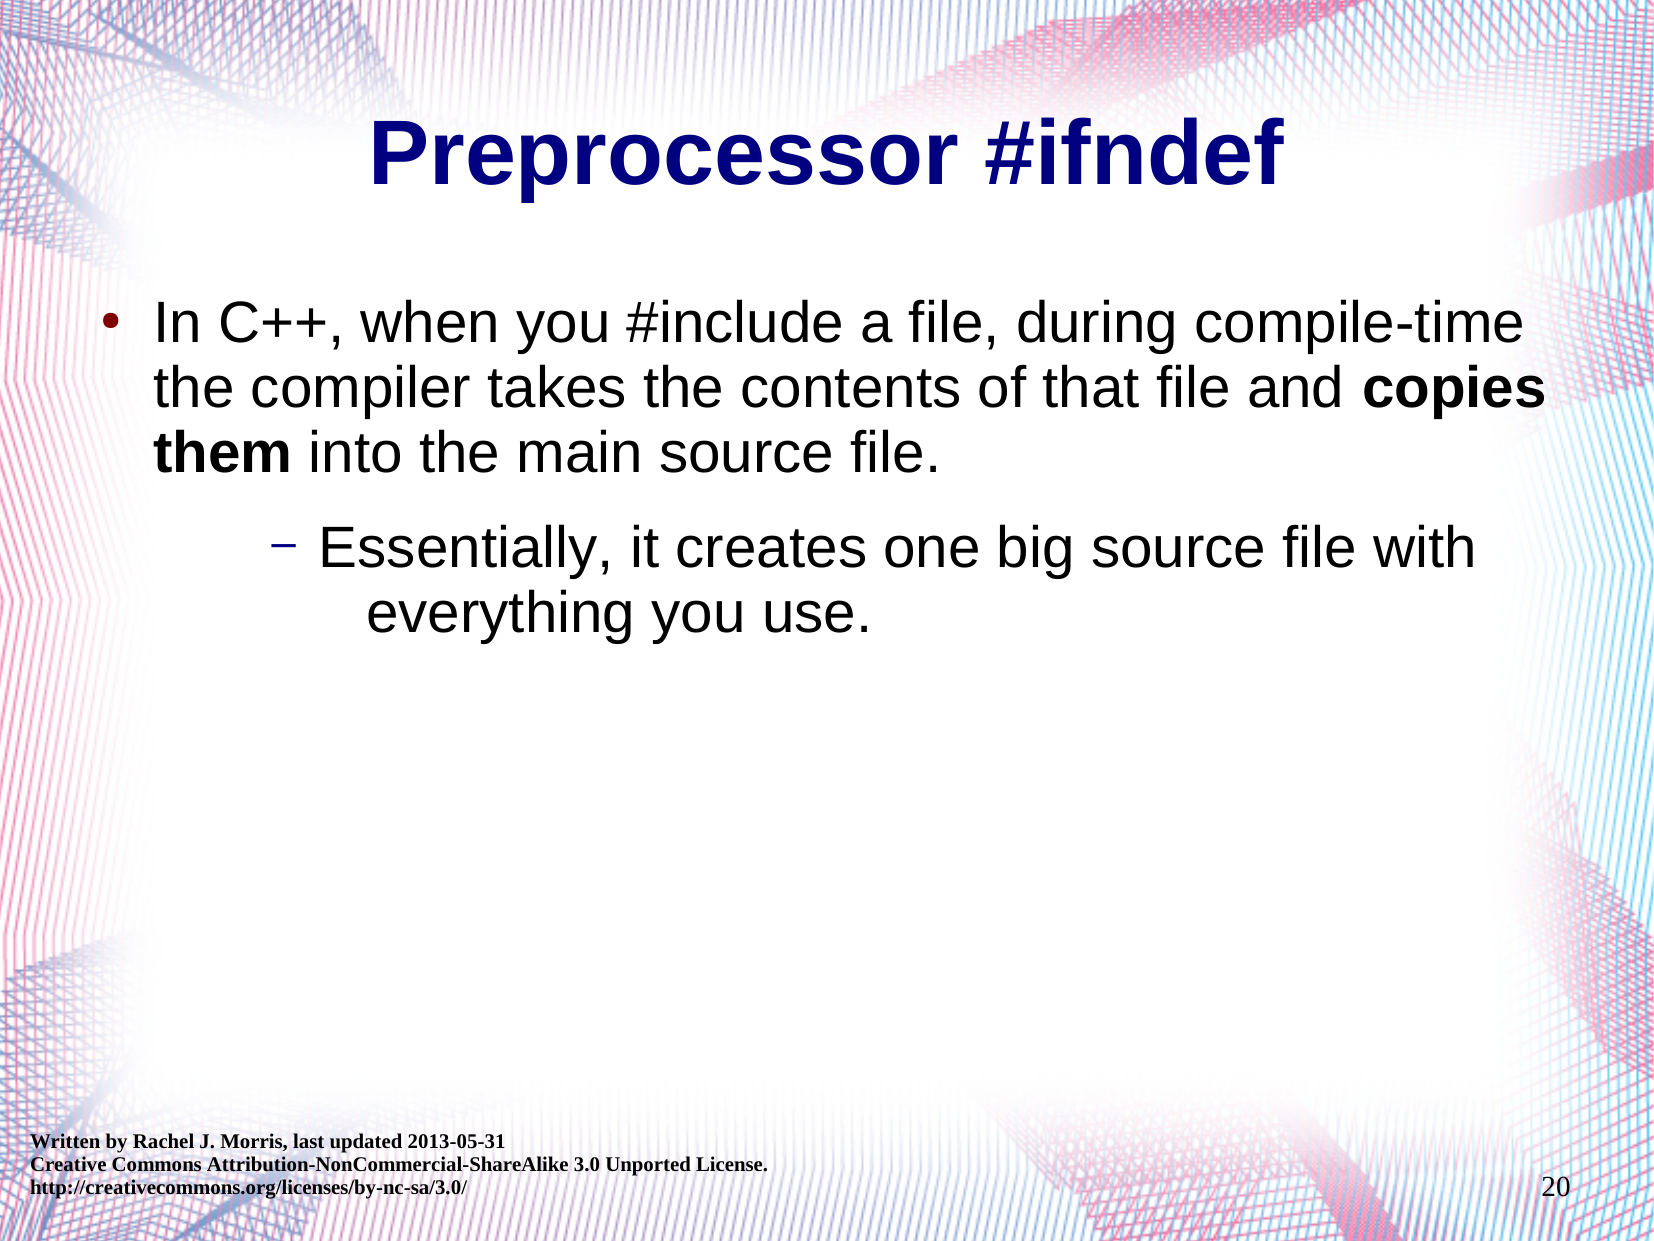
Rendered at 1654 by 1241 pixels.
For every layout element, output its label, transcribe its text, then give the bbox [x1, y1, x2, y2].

picture [0, 0, 1654, 1241]
title Preprocessor #ifndef [82, 49, 1571, 257]
list In C++, when you #include a file, during compile-time the compiler takes the contents of that file and copies them into the main source file. Essentially, it creates one big source file with everything you use. [82, 290, 1571, 645]
